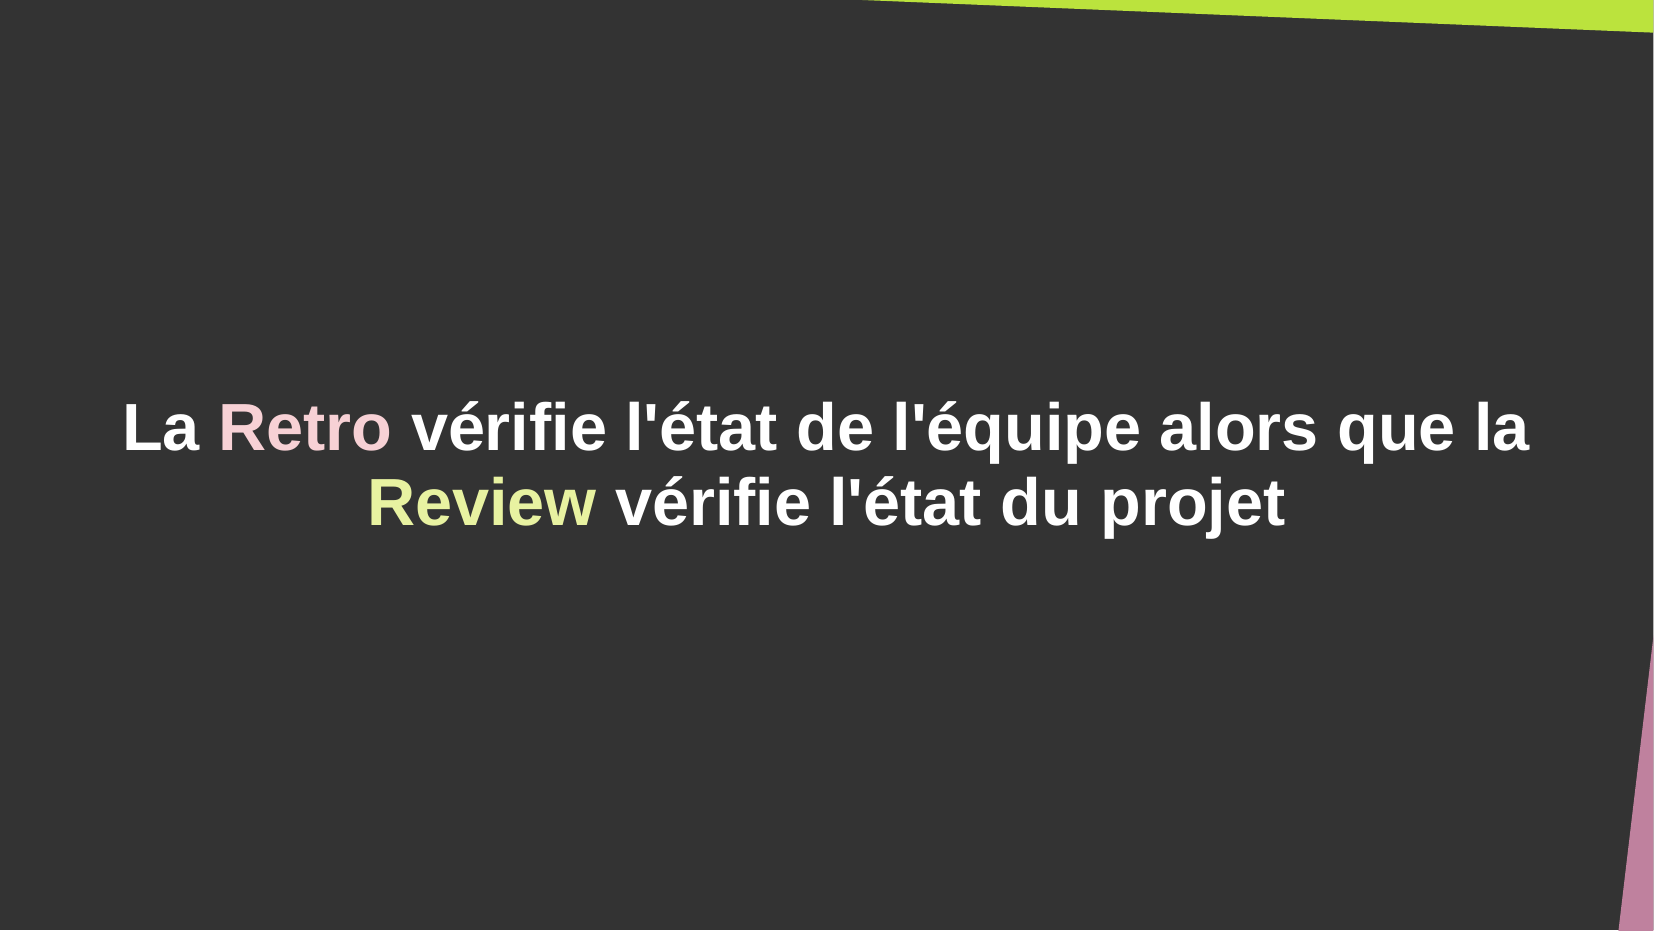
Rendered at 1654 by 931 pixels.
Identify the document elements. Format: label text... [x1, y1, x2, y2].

title La Retro vérifie l'état de l'équipe alors que la Review vérifie l'état du projet [31, 390, 1622, 540]
text_box [1618, 631, 1654, 931]
text_box [862, 0, 1654, 33]
